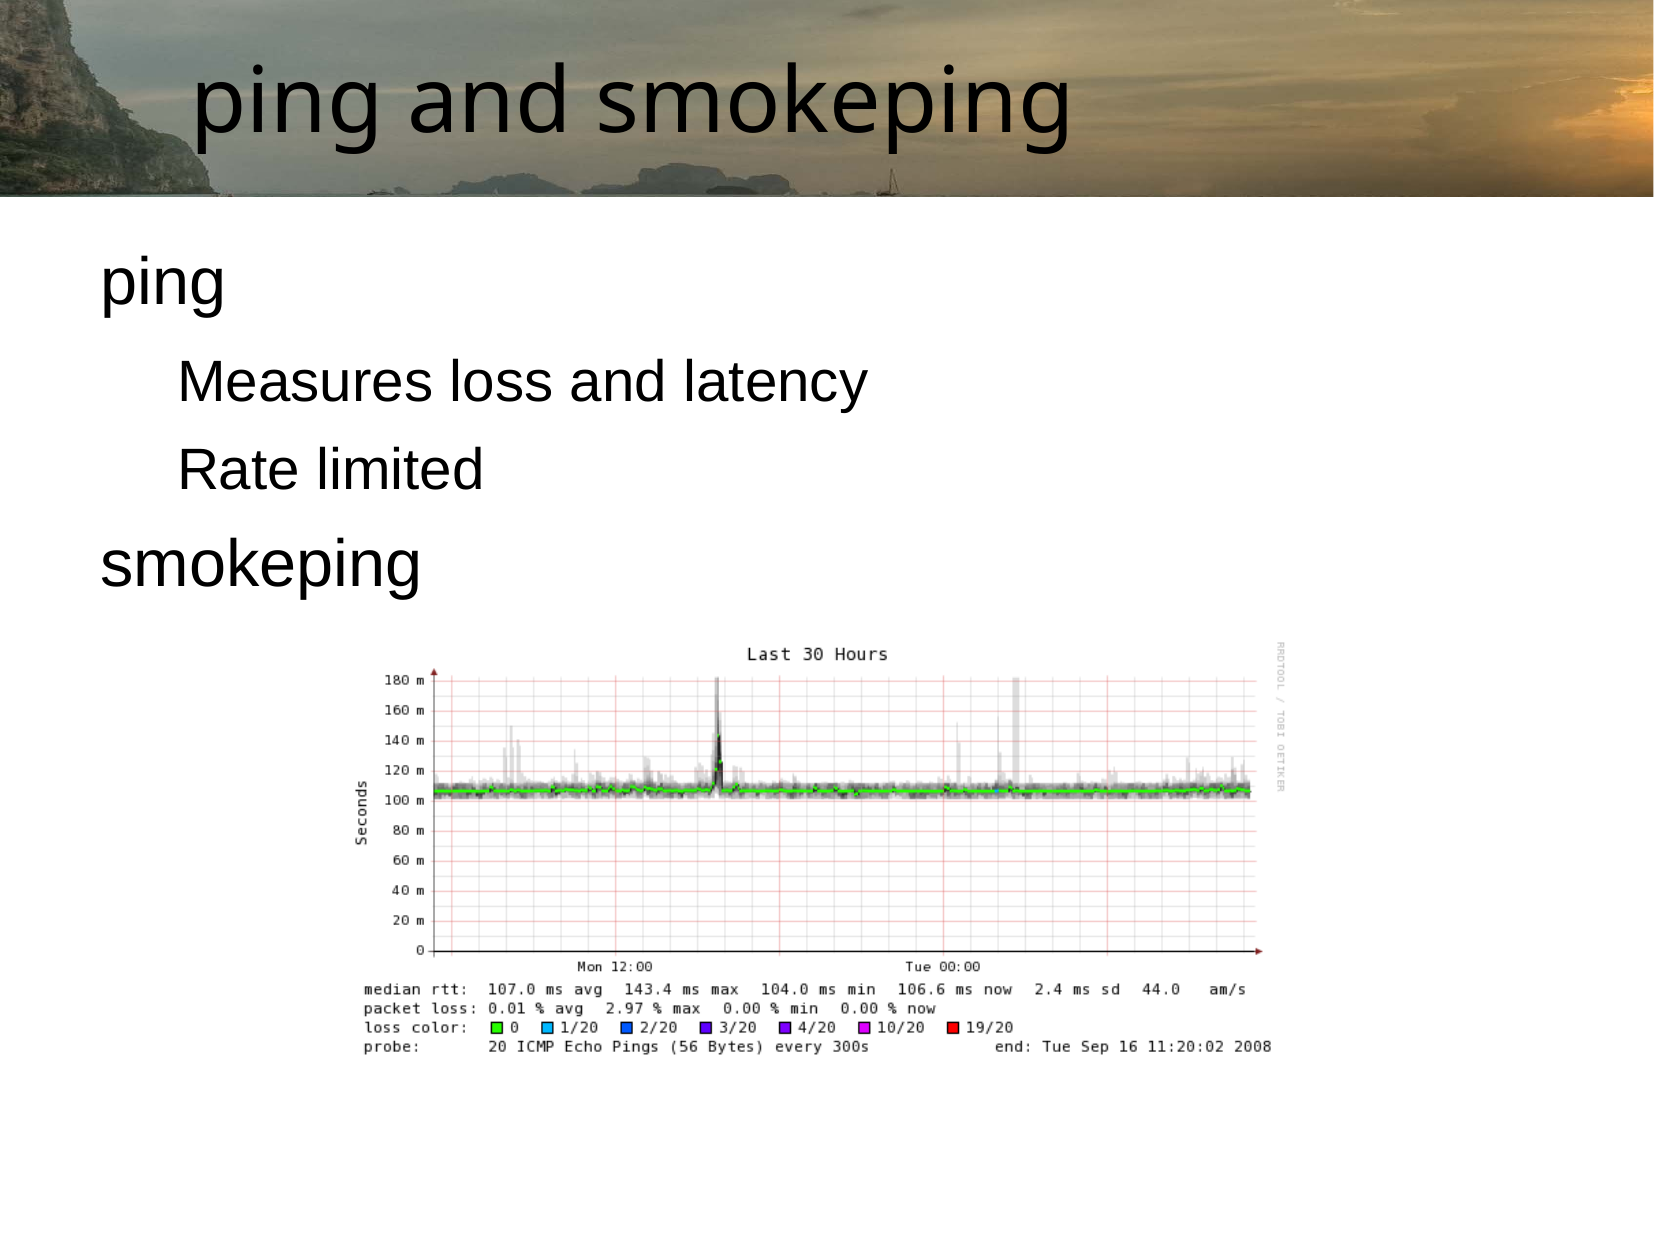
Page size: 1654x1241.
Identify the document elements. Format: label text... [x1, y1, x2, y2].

title ping and smokeping [190, 0, 1571, 194]
picture [0, 0, 1654, 197]
list ping Measures loss and latency Rate limited smokeping [82, 244, 1571, 1225]
picture [342, 633, 1294, 1072]
